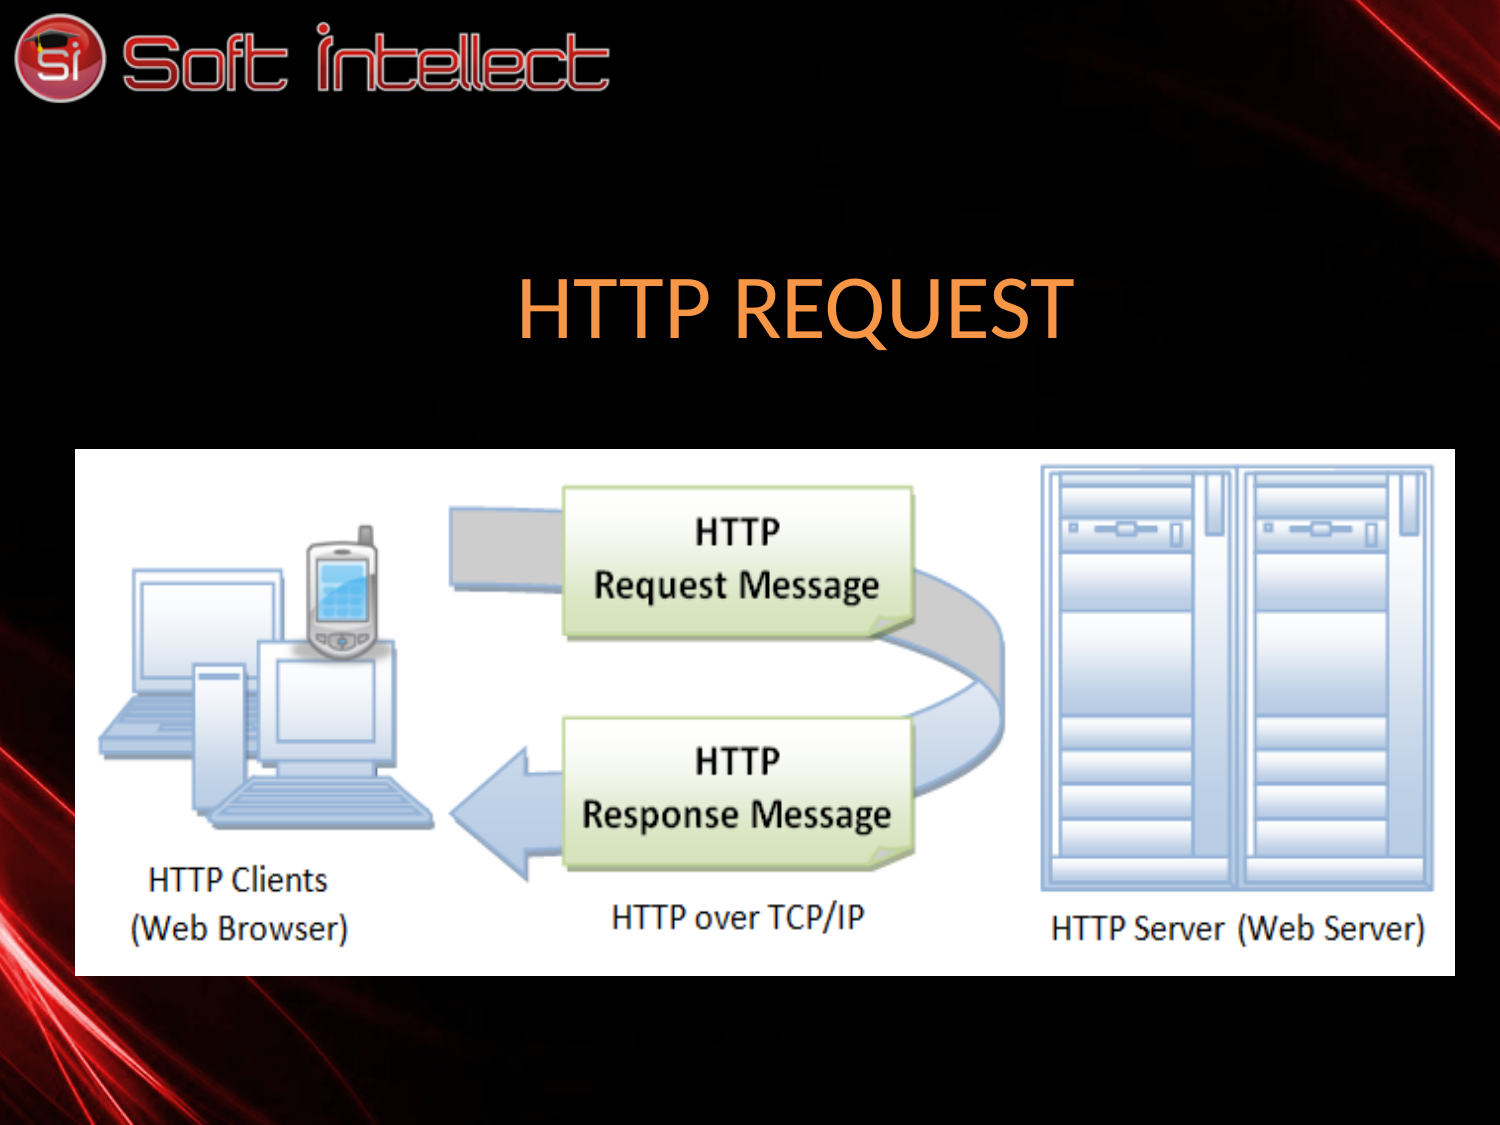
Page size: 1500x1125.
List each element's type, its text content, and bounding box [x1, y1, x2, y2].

picture [0, 0, 1500, 1125]
text_box HTTP REQUEST [158, 181, 1434, 423]
